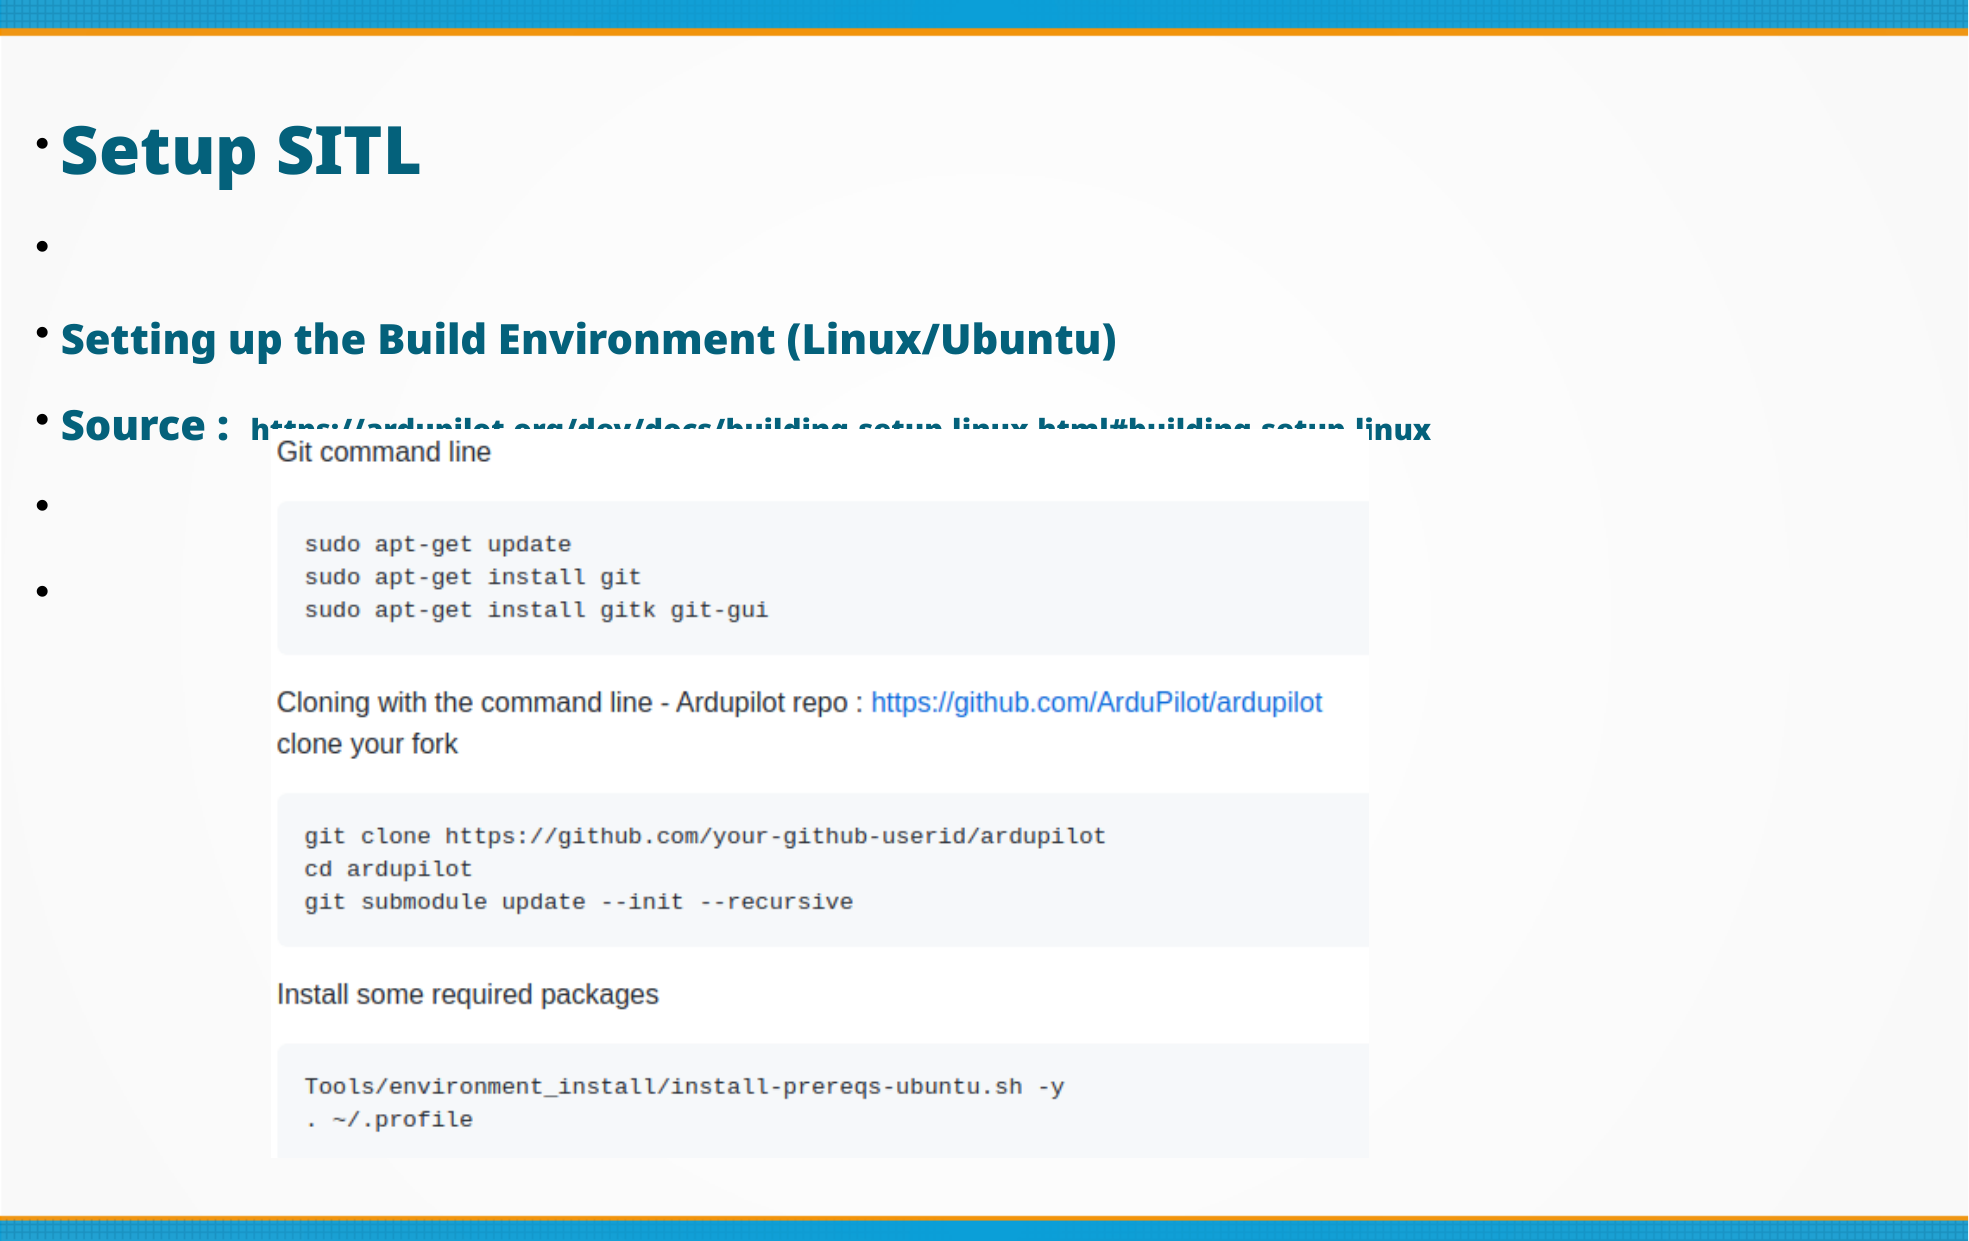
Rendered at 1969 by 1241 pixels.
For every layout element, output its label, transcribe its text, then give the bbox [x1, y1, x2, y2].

picture [271, 429, 1369, 1158]
subtitle Setup SITL Setting up the Build Environment (Linux/Ubuntu) Source : https://ardupilot.org/dev/docs/building-setup-linux.html#building-setup-linux [35, 103, 1902, 1158]
